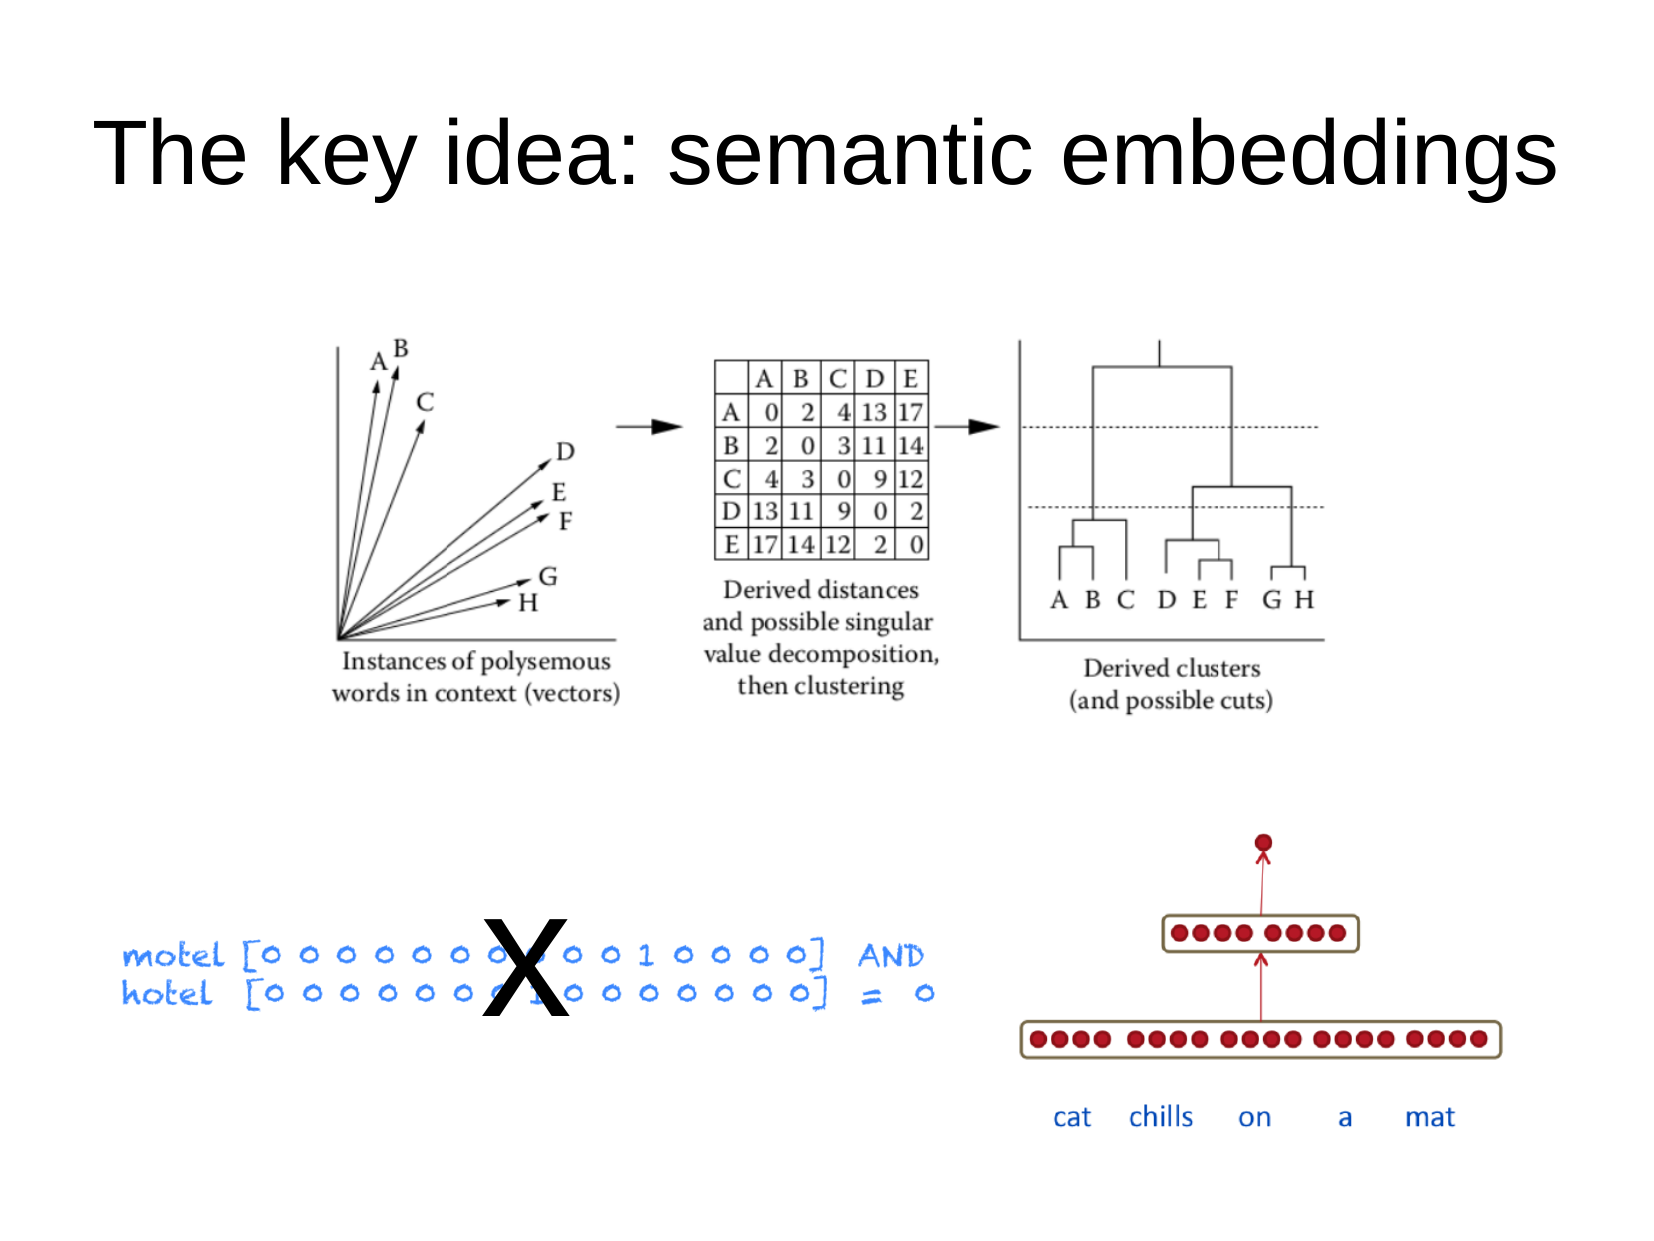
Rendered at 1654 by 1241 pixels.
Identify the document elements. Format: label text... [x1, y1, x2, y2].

picture [584, 933, 946, 1016]
text_box x [465, 843, 584, 1063]
picture [1018, 822, 1512, 1134]
picture [113, 933, 465, 1016]
picture [318, 312, 1347, 727]
title The key idea: semantic embeddings [82, 49, 1571, 257]
